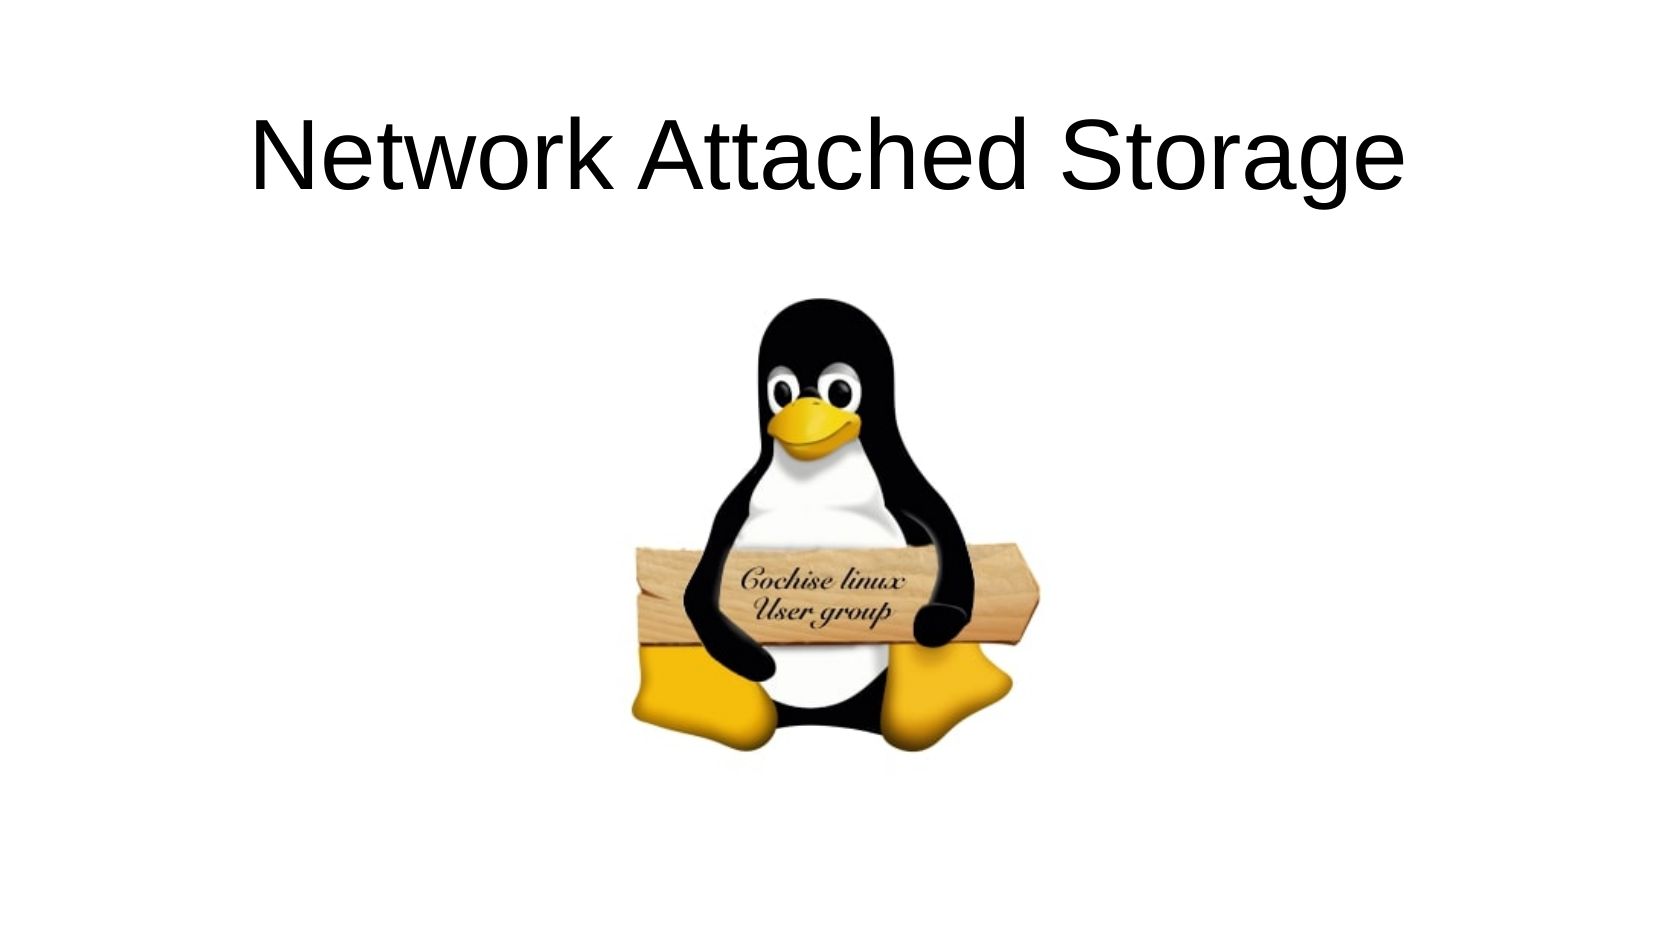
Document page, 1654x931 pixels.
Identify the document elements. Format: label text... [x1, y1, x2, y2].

picture [594, 262, 1051, 802]
title Network Attached Storage [84, 43, 1574, 268]
